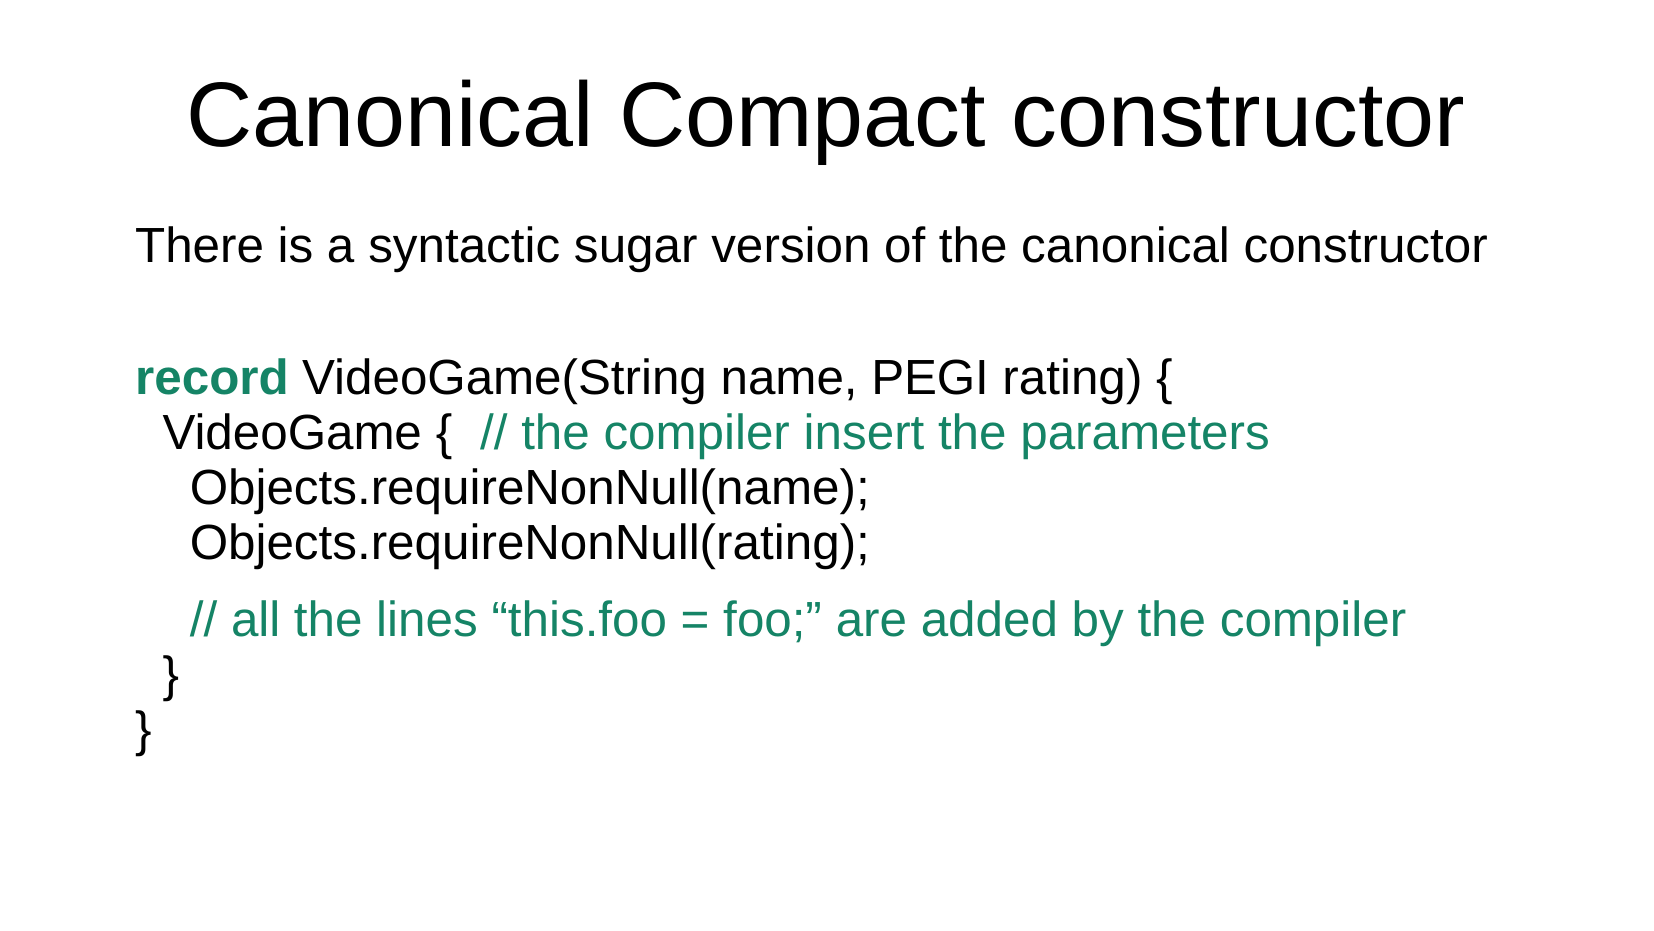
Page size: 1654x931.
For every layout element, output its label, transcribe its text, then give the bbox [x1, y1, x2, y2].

title Canonical Compact constructor [82, 37, 1571, 193]
list There is a syntactic sugar version of the canonical constructor record VideoGame(String name, PEGI rating) { VideoGame { // the compiler insert the parameters Objects.requireNonNull(name); Objects.requireNonNull(rating); // all the lines “this.foo = foo;” are added by the compiler } } [82, 217, 1571, 758]
